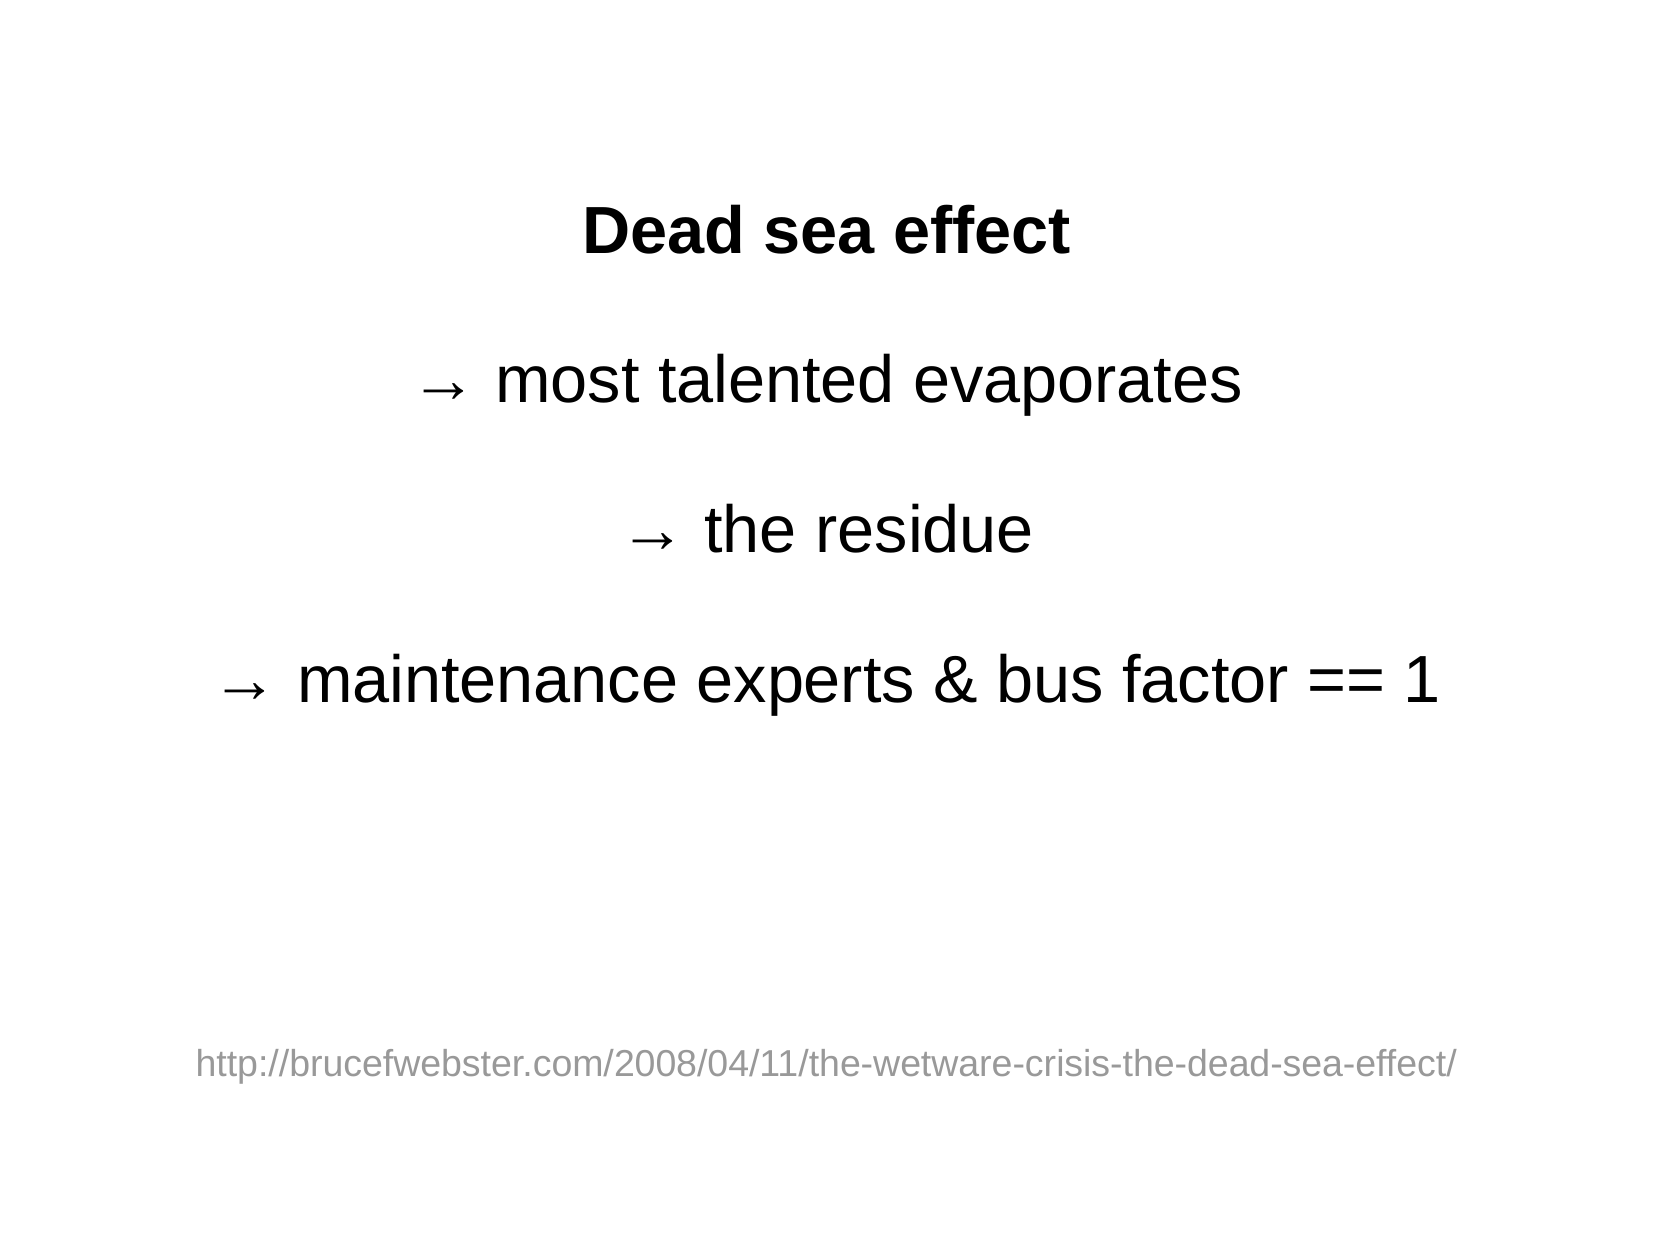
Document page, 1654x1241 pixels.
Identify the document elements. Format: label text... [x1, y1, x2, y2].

text_box http://brucefwebster.com/2008/04/11/the-wetware-crisis-the-dead-sea-effect/ [180, 1035, 1473, 1092]
subtitle Dead sea effect → most talented evaporates → the residue → maintenance experts & bus factor == 1 [82, 49, 1571, 1010]
